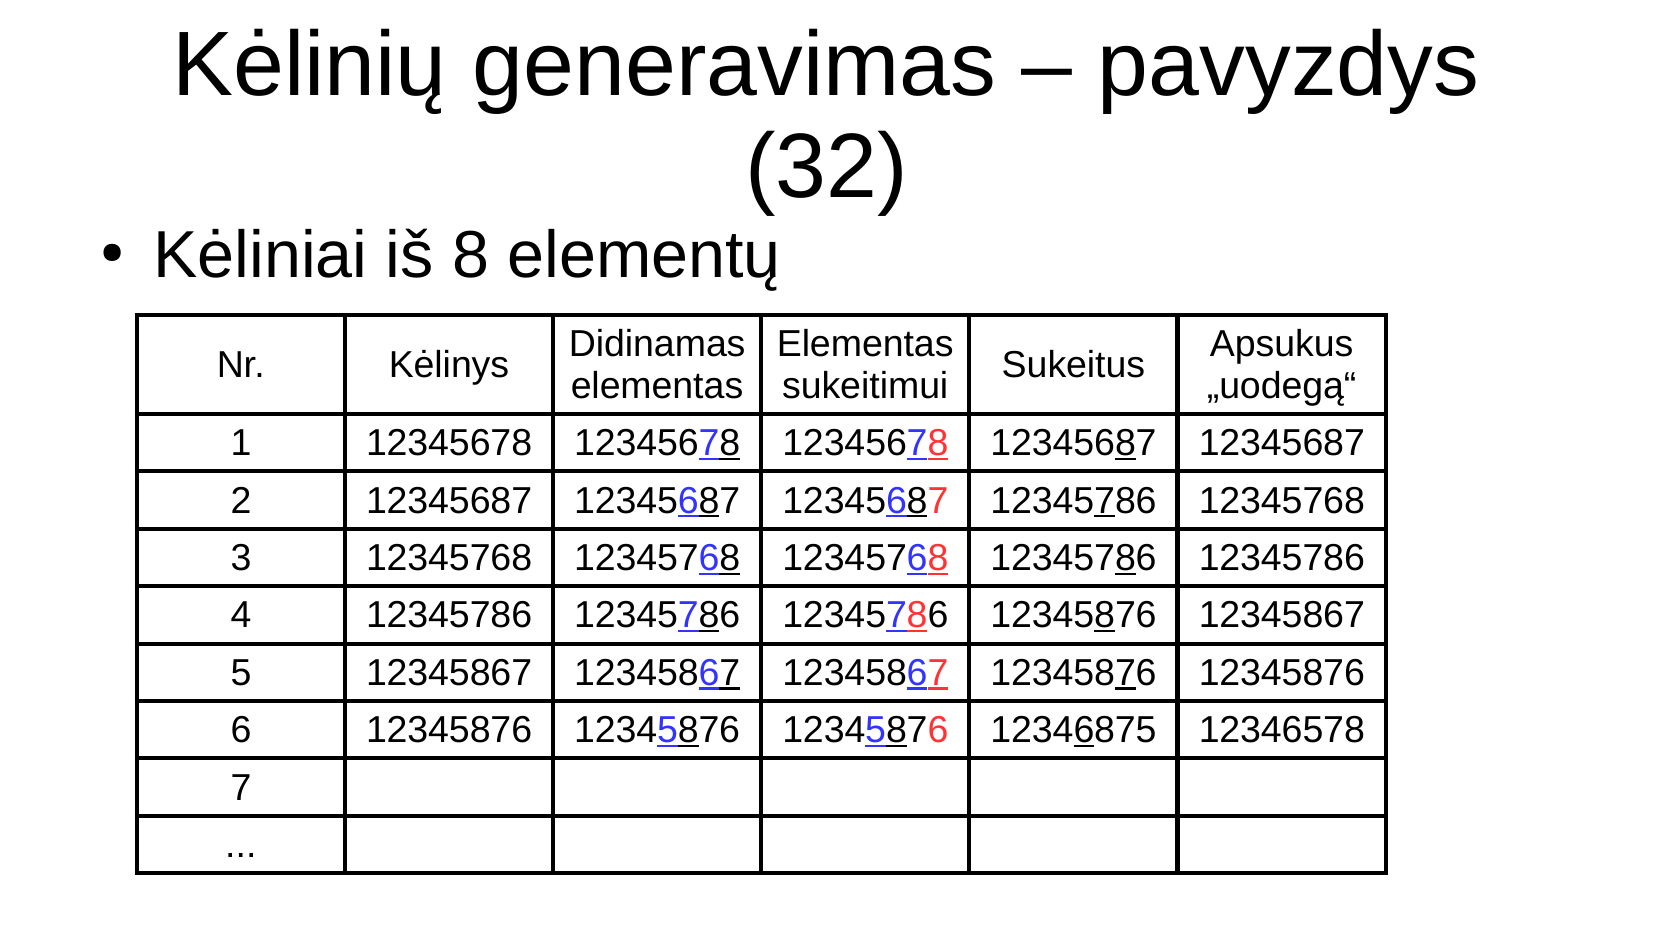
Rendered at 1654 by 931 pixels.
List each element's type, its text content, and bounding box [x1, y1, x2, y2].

table_cell 12345687 [555, 473, 759, 527]
table_cell 12345876 [763, 703, 967, 756]
table_cell 12345786 [1180, 531, 1384, 584]
table_header Didinamas elementas [555, 317, 759, 412]
table_cell 12345687 [971, 416, 1175, 469]
table_cell 12346875 [971, 703, 1175, 756]
table_cell 3 [139, 531, 343, 584]
table_cell ... [139, 818, 343, 871]
table_cell 12345786 [971, 473, 1175, 527]
table_cell 12345876 [971, 646, 1175, 699]
table_cell [555, 760, 759, 814]
table_cell 12345876 [1180, 646, 1384, 699]
table_cell 12345867 [763, 646, 967, 699]
table_cell 12345786 [763, 588, 967, 642]
table_header Elementas sukeitimui [763, 317, 967, 412]
table_cell 12345876 [347, 703, 551, 756]
table_cell 12345768 [555, 531, 759, 584]
table_cell 12345786 [347, 588, 551, 642]
table_cell 12345786 [555, 588, 759, 642]
table_cell 12345768 [347, 531, 551, 584]
table_cell 7 [139, 760, 343, 814]
table_cell [763, 760, 967, 814]
table_cell [763, 818, 967, 871]
table_cell 12345768 [763, 531, 967, 584]
list Kėliniai iš 8 elementų [82, 217, 1571, 757]
table_header Nr. [139, 317, 343, 412]
table_cell 12345876 [555, 703, 759, 756]
table_cell 12345867 [347, 646, 551, 699]
table_cell 4 [139, 588, 343, 642]
table_cell 12345786 [971, 531, 1175, 584]
table_cell 12345687 [763, 473, 967, 527]
table_cell [347, 818, 551, 871]
table_cell 12345876 [971, 588, 1175, 642]
table_cell [971, 818, 1175, 871]
table_cell [971, 760, 1175, 814]
table_cell [1180, 760, 1384, 814]
table_cell 12345678 [347, 416, 551, 469]
title Kėlinių generavimas – pavyzdys (32) [82, 12, 1571, 217]
table_cell 12346578 [1180, 703, 1384, 756]
table_cell 6 [139, 703, 343, 756]
table_cell [555, 818, 759, 871]
table_cell 1 [139, 416, 343, 469]
table_cell [347, 760, 551, 814]
table_header Apsukus „uodegą“ [1180, 317, 1384, 412]
table_cell 2 [139, 473, 343, 527]
table_cell 12345687 [347, 473, 551, 527]
table_cell 5 [139, 646, 343, 699]
table_cell 12345867 [1180, 588, 1384, 642]
table_cell 12345768 [1180, 473, 1384, 527]
table_header Kėlinys [347, 317, 551, 412]
table_cell 12345687 [1180, 416, 1384, 469]
table_cell 12345867 [555, 646, 759, 699]
table_cell 12345678 [555, 416, 759, 469]
table_cell [1180, 818, 1384, 871]
table_cell 12345678 [763, 416, 967, 469]
table_header Sukeitus [971, 317, 1175, 412]
